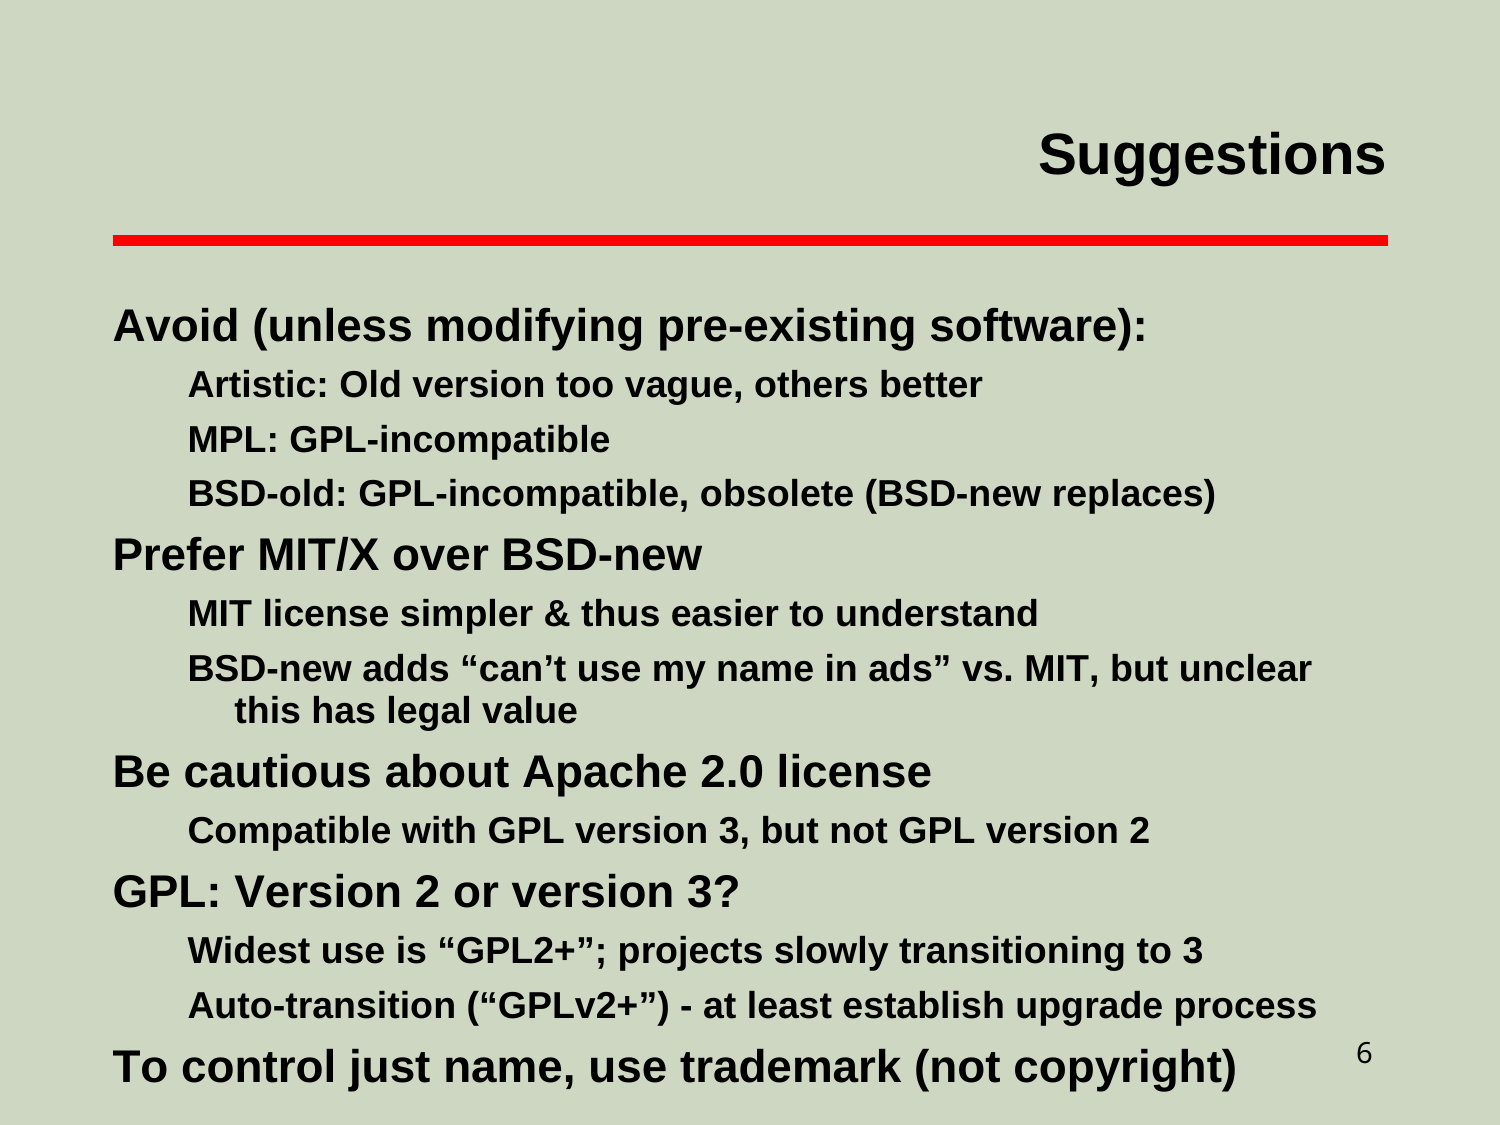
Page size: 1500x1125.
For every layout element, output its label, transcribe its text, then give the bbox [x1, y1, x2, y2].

title Suggestions [337, 93, 1388, 217]
list Avoid (unless modifying pre-existing software): Artistic: Old version too vague, others better MPL: GPL-incompatible BSD-old: GPL-incompatible, obsolete (BSD-new replaces) Prefer MIT/X over BSD-new MIT license simpler & thus easier to understand BSD-new adds “can’t use my name in ads” vs. MIT, but unclear this has legal value Be cautious about Apache 2.0 license Compatible with GPL version 3, but not GPL version 2 GPL: Version 2 or version 3? Widest use is “GPL2+”; projects slowly transitioning to 3 Auto-transition (“GPLv2+”) - at least establish upgrade process To control just name, use trademark (not copyright) [112, 299, 1388, 1092]
